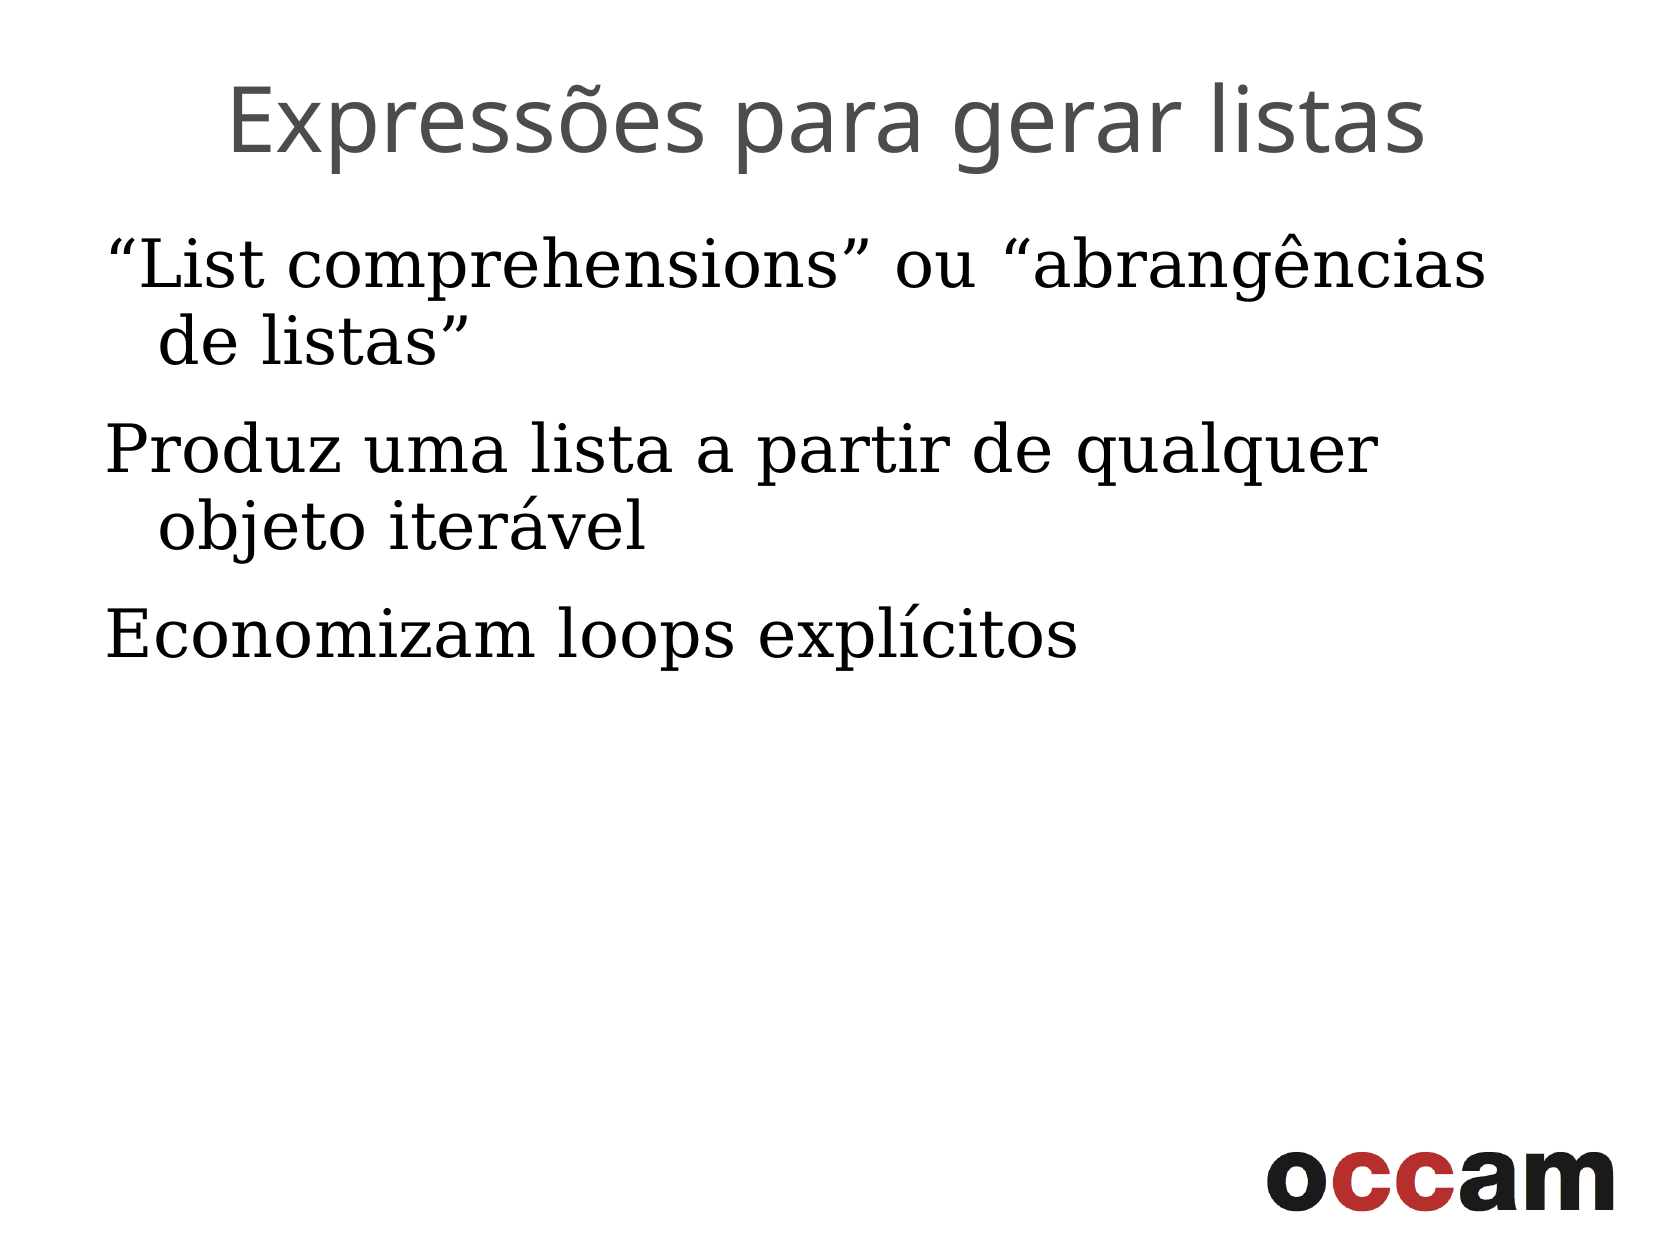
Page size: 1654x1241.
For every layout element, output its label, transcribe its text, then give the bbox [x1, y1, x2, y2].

title Expressões para gerar listas [75, 17, 1564, 226]
picture [1237, 1122, 1643, 1241]
list “List comprehensions” ou “abrangências de listas” Produz uma lista a partir de qualquer objeto iterável Economizam loops explícitos [86, 225, 1576, 1088]
